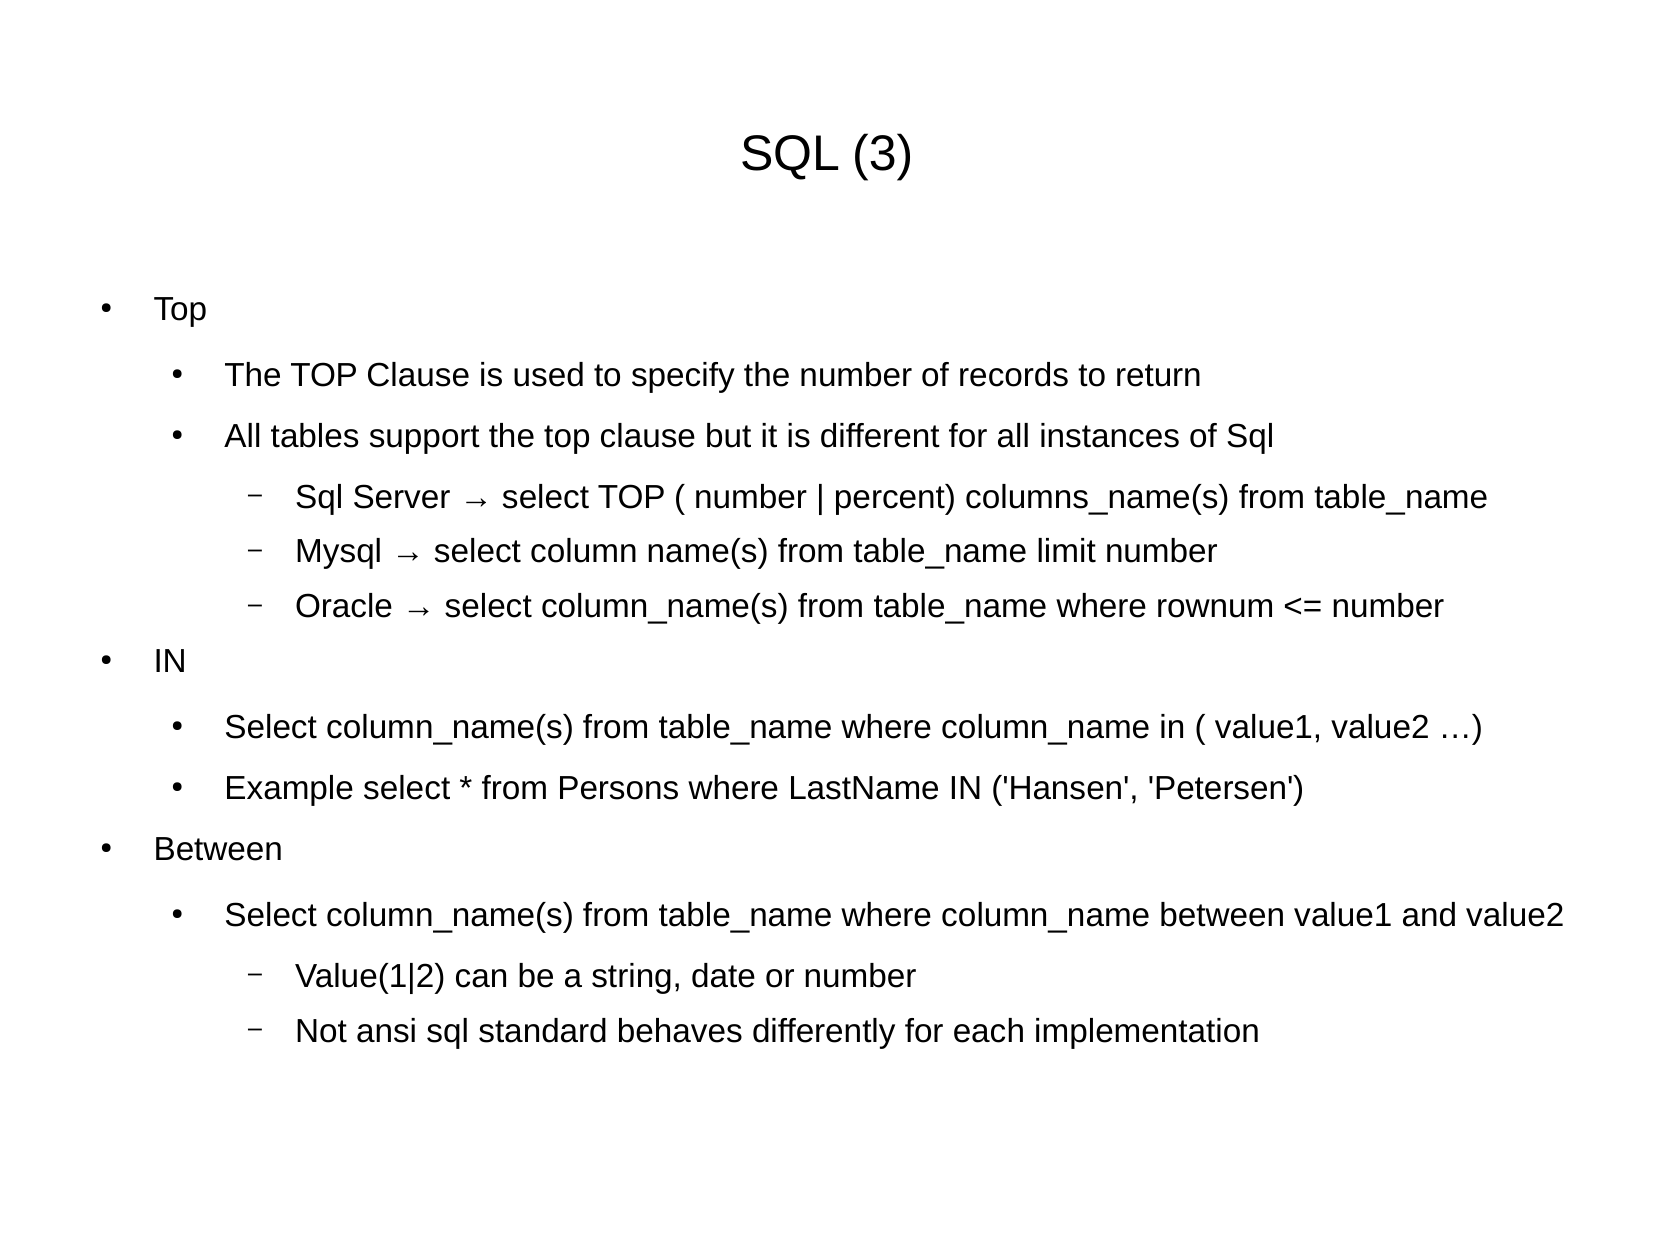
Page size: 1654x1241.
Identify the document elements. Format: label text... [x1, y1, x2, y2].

list Top The TOP Clause is used to specify the number of records to return All tables support the top clause but it is different for all instances of Sql Sql Server → select TOP ( number | percent) columns_name(s) from table_name Mysql → select column name(s) from table_name limit number Oracle → select column_name(s) from table_name where rownum <= number IN Select column_name(s) from table_name where column_name in ( value1, value2 …) Example select * from Persons where LastName IN ('Hansen', 'Petersen') Between Select column_name(s) from table_name where column_name between value1 and value2 Value(1|2) can be a string, date or number Not ansi sql standard behaves differently for each implementation [82, 290, 1571, 1109]
title SQL (3) [82, 49, 1571, 257]
